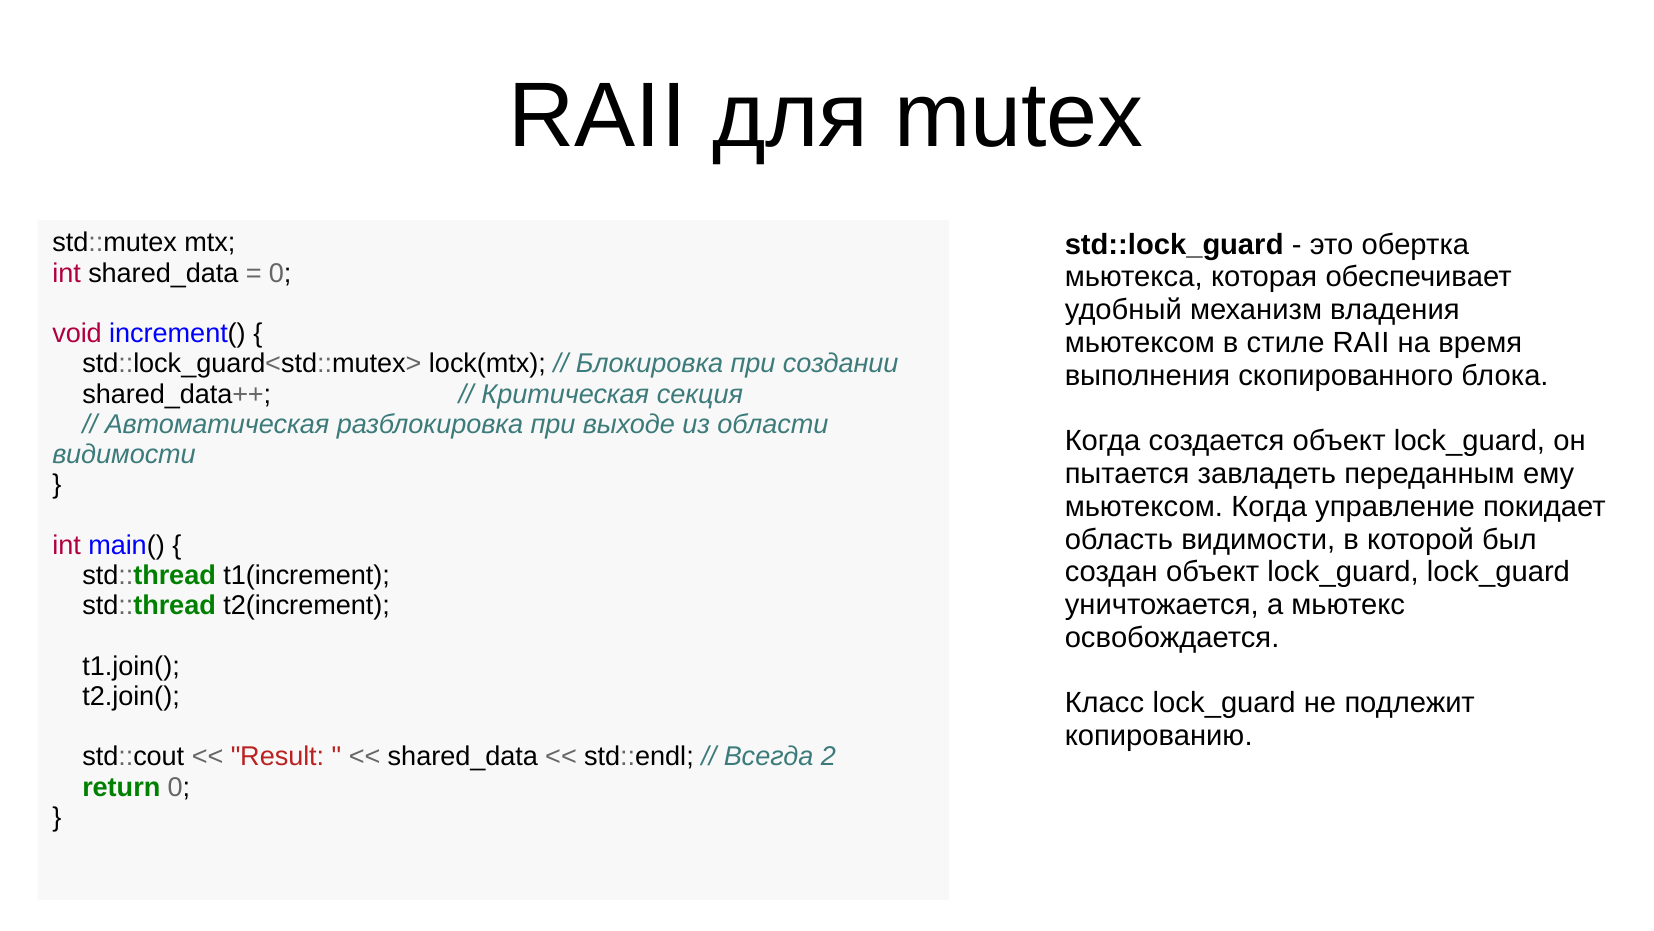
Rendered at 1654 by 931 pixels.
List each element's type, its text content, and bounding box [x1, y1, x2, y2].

text_box std::mutex mtx; int shared_data = 0; void increment() { std::lock_guard<std::mutex> lock(mtx); // Блокировка при создании shared_data++; // Критическая секция // Автоматическая разблокировка при выходе из области видимости } int main() { std::thread t1(increment); std::thread t2(increment); t1.join(); t2.join(); std::cout << "Result: " << shared_data << std::endl; // Всегда 2 return 0; } [37, 219, 950, 901]
text_box std::lock_guard - это обертка мьютекса, которая обеспечивает удобный механизм владения мьютексом в стиле RAII на время выполнения скопированного блока. Когда создается объект lock_guard, он пытается завладеть переданным ему мьютексом. Когда управление покидает область видимости, в которой был создан объект lock_guard, lock_guard уничтожается, а мьютекс освобождается. Класс lock_guard не подлежит копированию. [1050, 220, 1628, 760]
title RAII для mutex [82, 37, 1571, 193]
